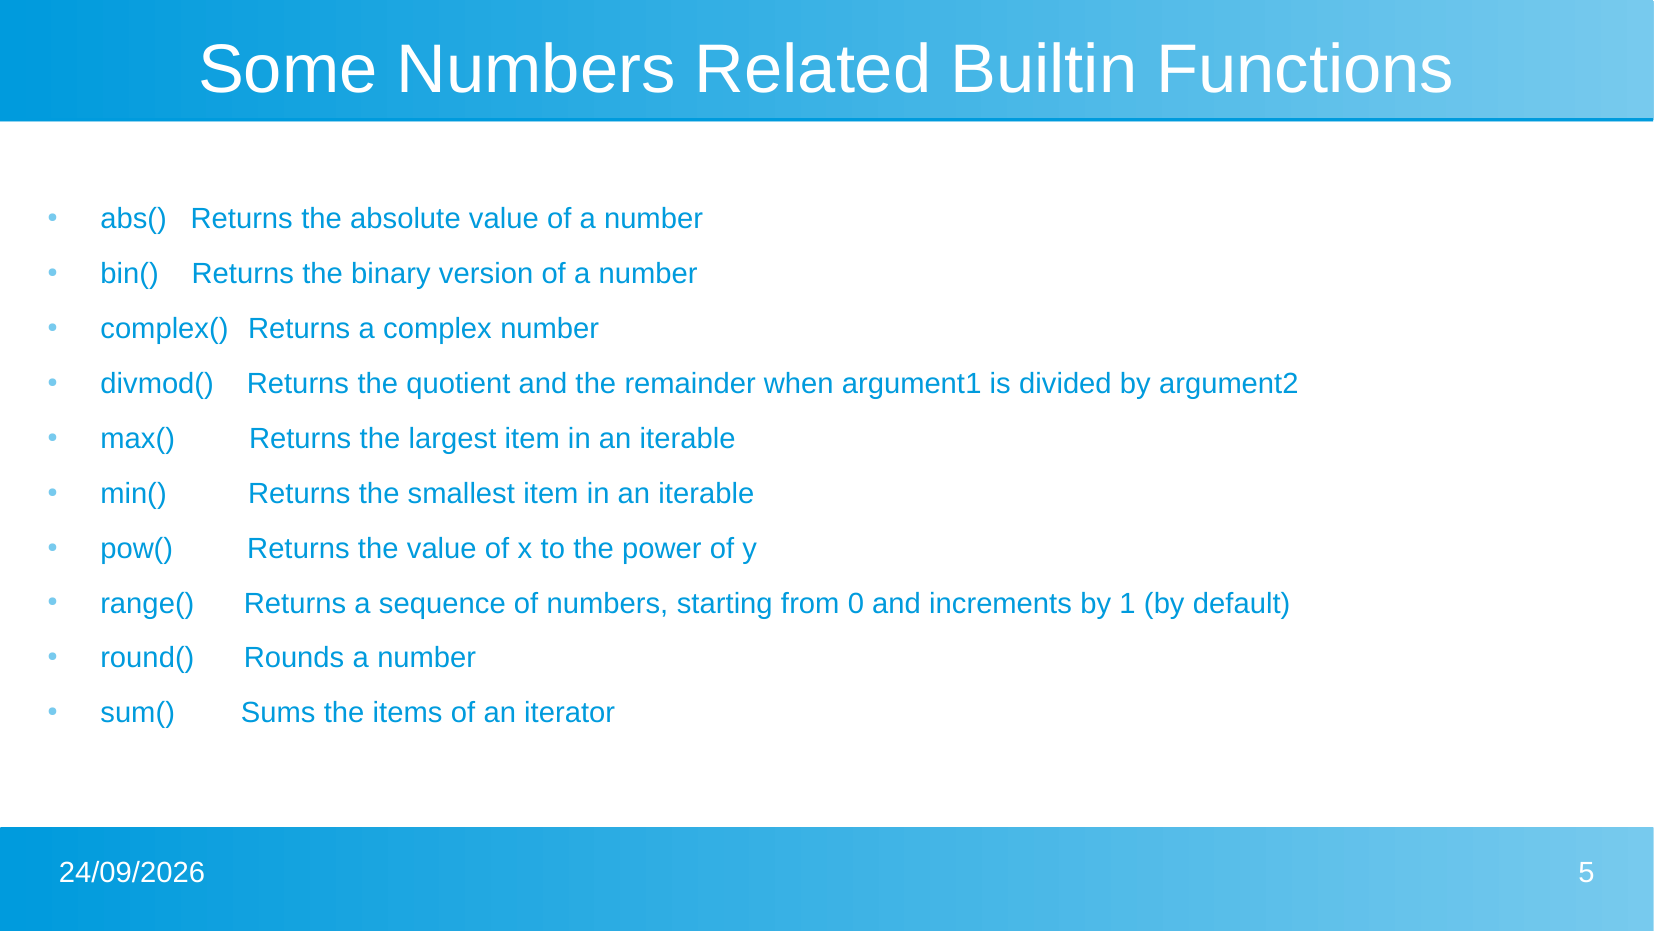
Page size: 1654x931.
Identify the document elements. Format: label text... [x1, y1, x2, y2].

title Some Numbers Related Builtin Functions [59, 29, 1595, 108]
list abs() Returns the absolute value of a number bin() Returns the binary version of a number complex() Returns a complex number divmod() Returns the quotient and the remainder when argument1 is divided by argument2 max() Returns the largest item in an iterable min() Returns the smallest item in an iterable pow() Returns the value of x to the power of y range() Returns a sequence of numbers, starting from 0 and increments by 1 (by default) round() Rounds a number sum() Sums the items of an iterator [29, 147, 1565, 739]
